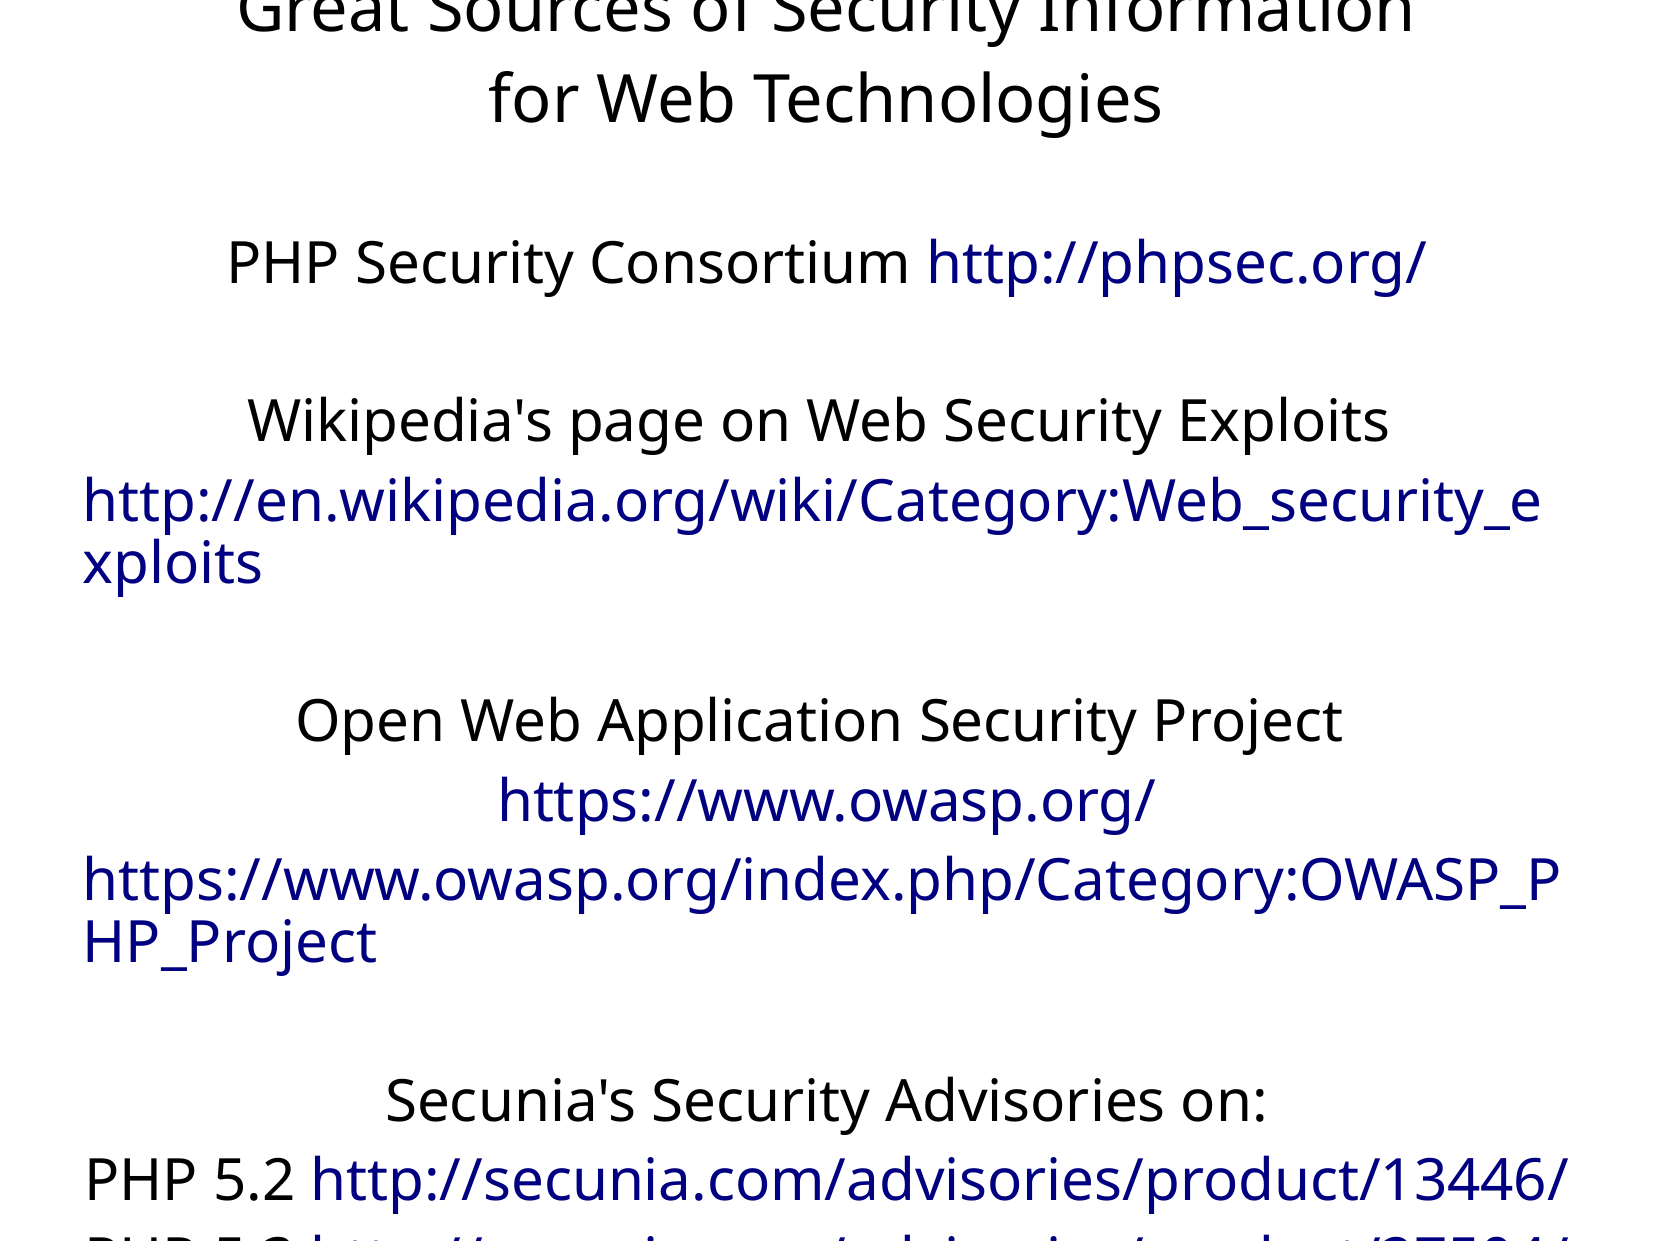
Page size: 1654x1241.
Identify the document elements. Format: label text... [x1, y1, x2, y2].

subtitle Great Sources of Security Information for Web Technologies PHP Security Consortium http://phpsec.org/ Wikipedia's page on Web Security Exploits http://en.wikipedia.org/wiki/Category:Web_security_exploits Open Web Application Security Project https://www.owasp.org/ https://www.owasp.org/index.php/Category:OWASP_PHP_Project Secunia's Security Advisories on: PHP 5.2 http://secunia.com/advisories/product/13446/ PHP 5.3 http://secunia.com/advisories/product/27504/ PHP 5.4 http://secunia.com/advisories/product/40209/ [82, 95, 1571, 1117]
